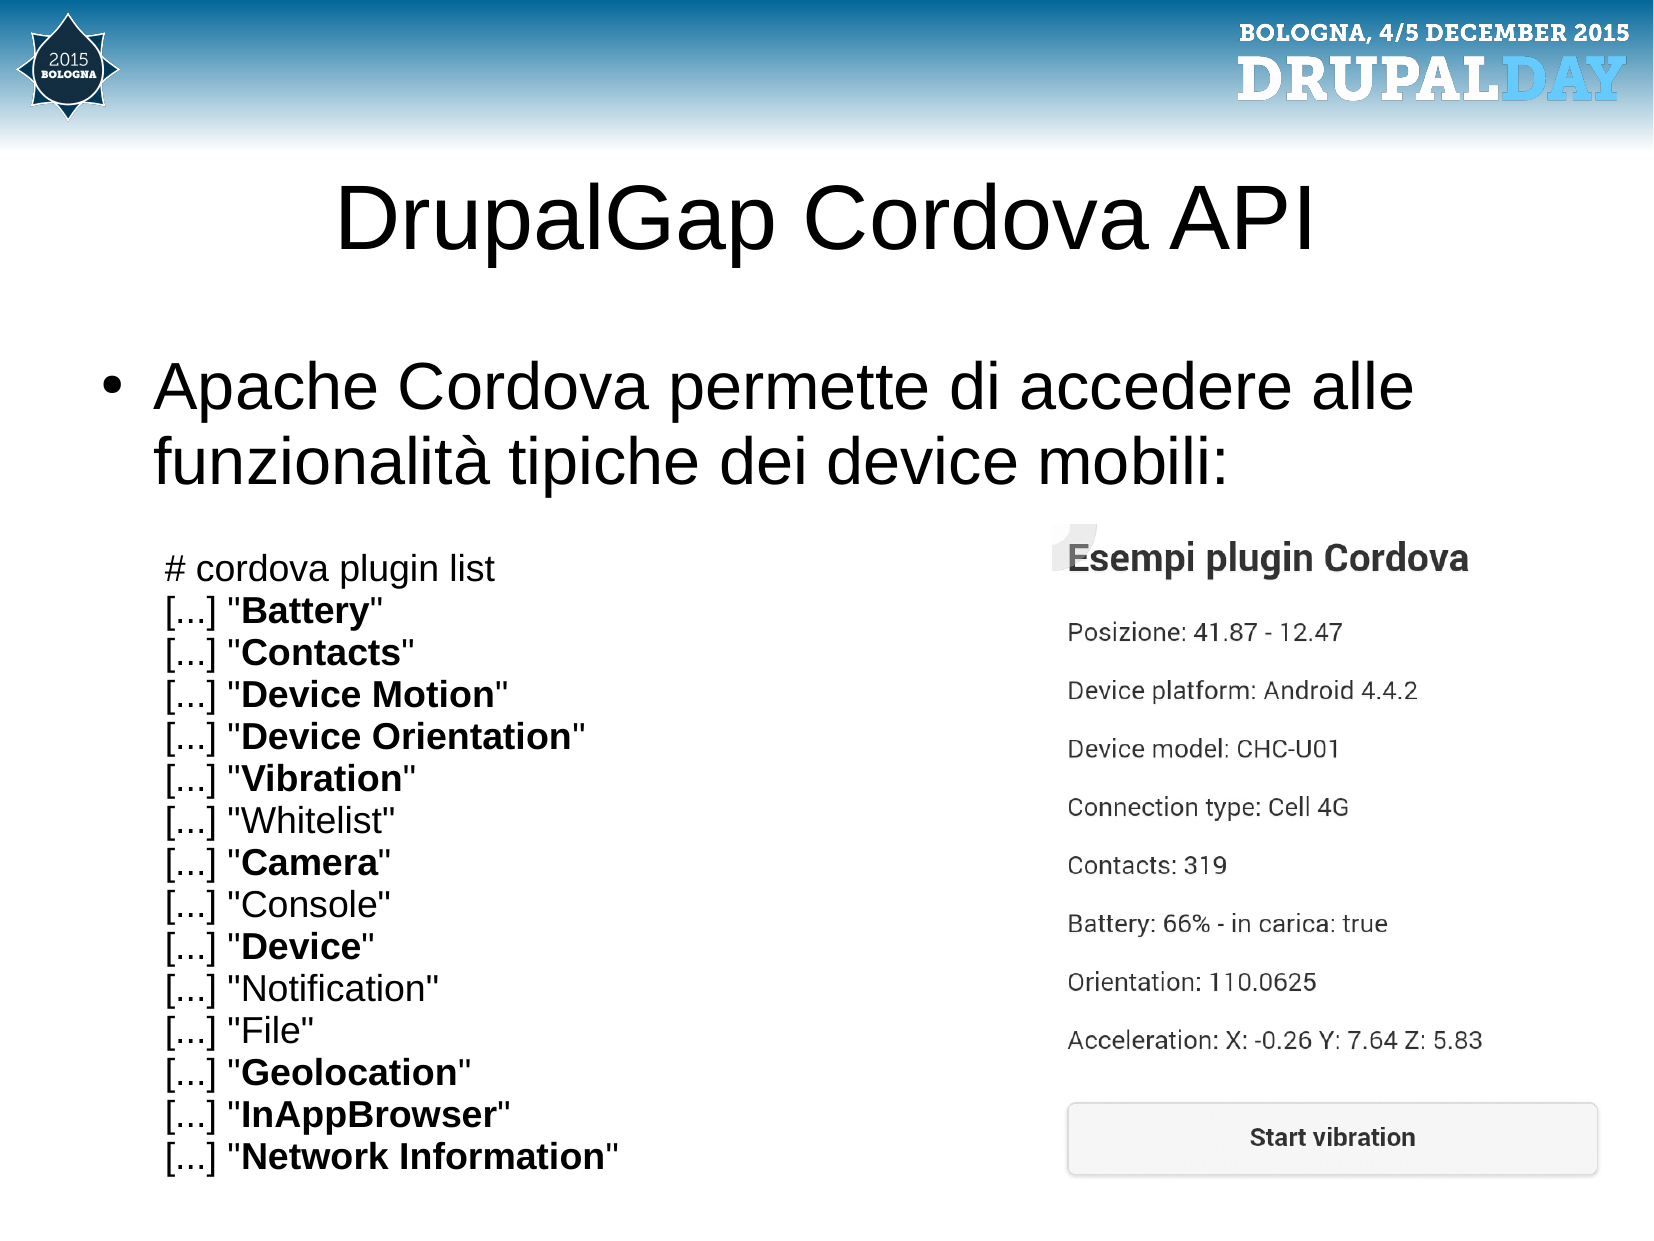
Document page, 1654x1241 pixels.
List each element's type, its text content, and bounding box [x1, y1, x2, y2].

picture [1052, 524, 1606, 1191]
text_box # cordova plugin list [...] "Battery" [...] "Contacts" [...] "Device Motion" [...] "Device Orientation" [...] "Vibration" [...] "Whitelist" [...] "Camera" [...] "Console" [...] "Device" [...] "Notification" [...] "File" [...] "Geolocation" [...] "InAppBrowser" [...] "Network Information" [150, 540, 1052, 1186]
list Apache Cordova permette di accedere alle funzionalità tipiche dei device mobili: [82, 349, 1571, 1153]
picture [1238, 23, 1629, 101]
title DrupalGap Cordova API [82, 114, 1571, 322]
picture [15, 12, 121, 122]
